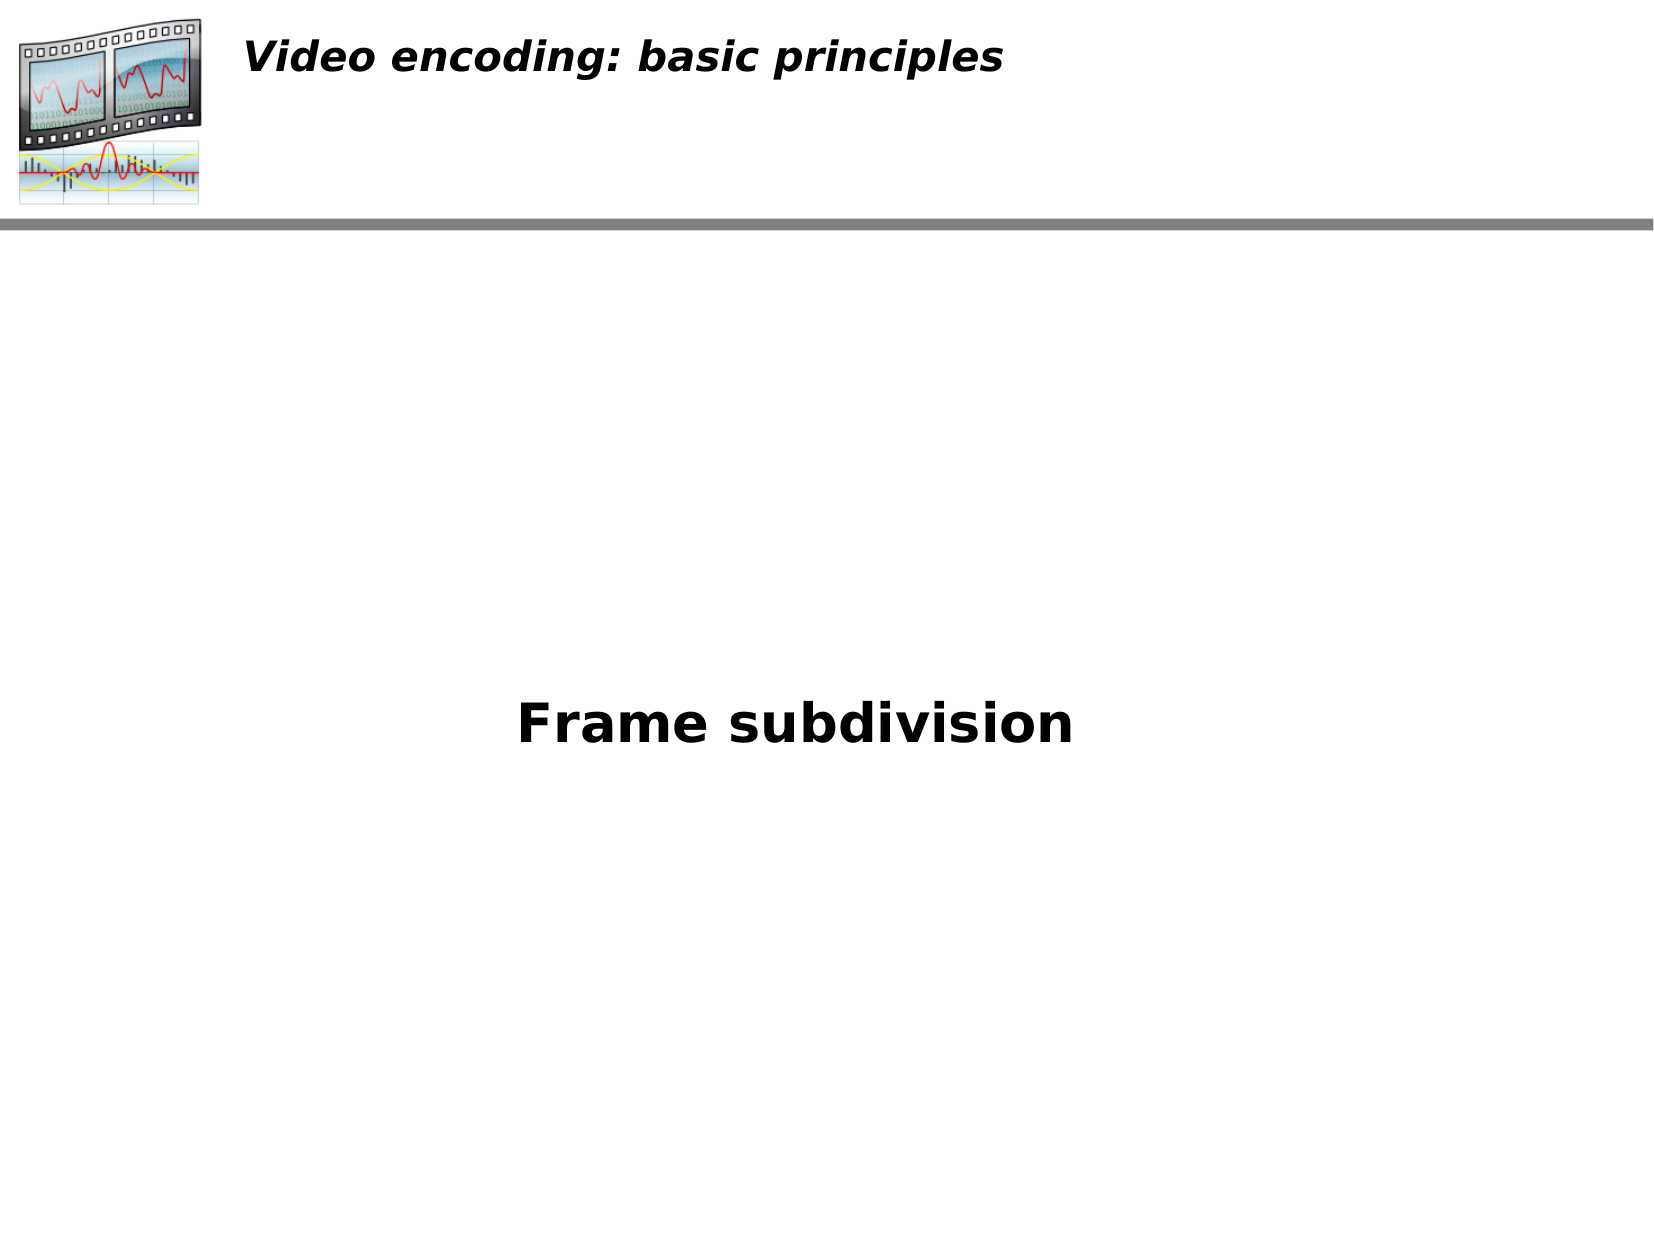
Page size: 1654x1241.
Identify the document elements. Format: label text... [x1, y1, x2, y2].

text_box [0, 218, 1654, 231]
text_box Frame subdivision [501, 685, 1091, 763]
text_box Video encoding: basic principles [228, 25, 1020, 89]
picture [0, 2, 225, 218]
